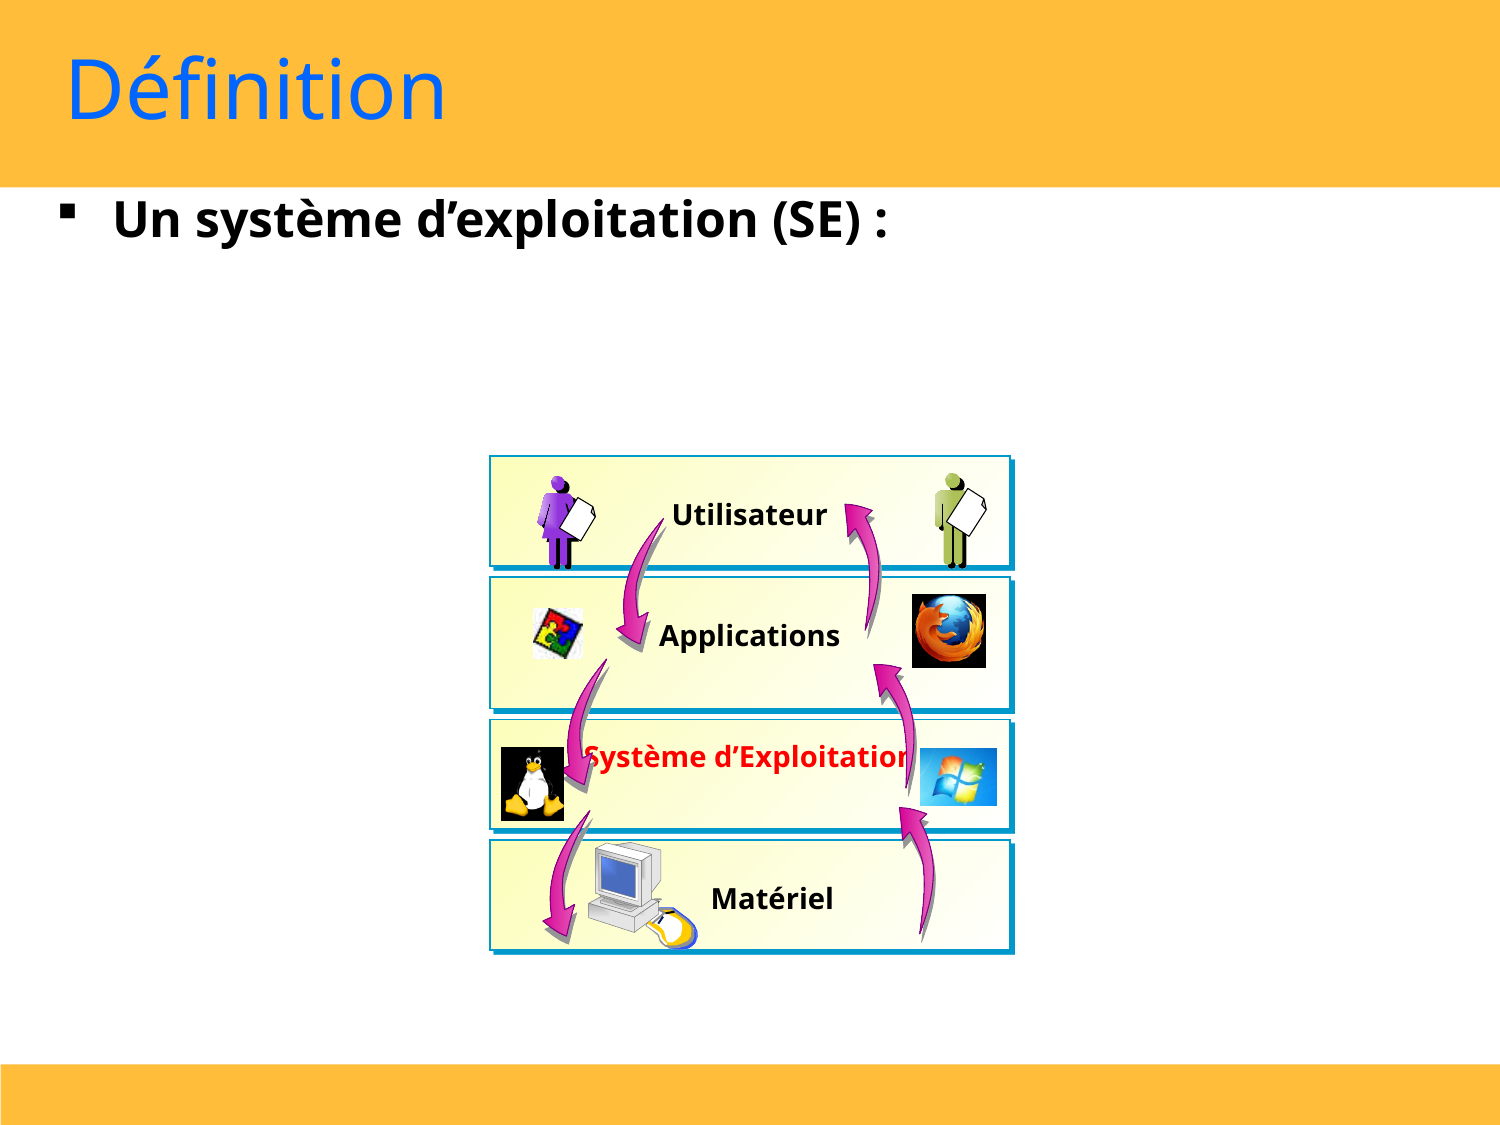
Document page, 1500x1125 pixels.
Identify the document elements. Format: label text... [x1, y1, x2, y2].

text_box Système d’Exploitation [490, 719, 1010, 830]
text_box Matériel [490, 840, 1010, 950]
text_box [844, 504, 879, 631]
text_box [935, 488, 987, 565]
text_box [588, 842, 695, 948]
picture [920, 748, 997, 806]
text_box [945, 473, 961, 489]
picture [912, 594, 986, 668]
text_box Définition [49, 24, 1450, 148]
text_box [537, 493, 596, 566]
picture [501, 747, 564, 821]
text_box [542, 810, 591, 937]
text_box [564, 658, 607, 785]
text_box Utilisateur [490, 456, 1010, 566]
text_box Applications [490, 576, 1010, 709]
text_box Un système d’exploitation (SE) : [41, 179, 1500, 398]
picture [533, 608, 583, 659]
text_box [551, 476, 565, 491]
text_box [616, 518, 664, 644]
text_box [873, 664, 914, 789]
text_box [899, 807, 934, 934]
